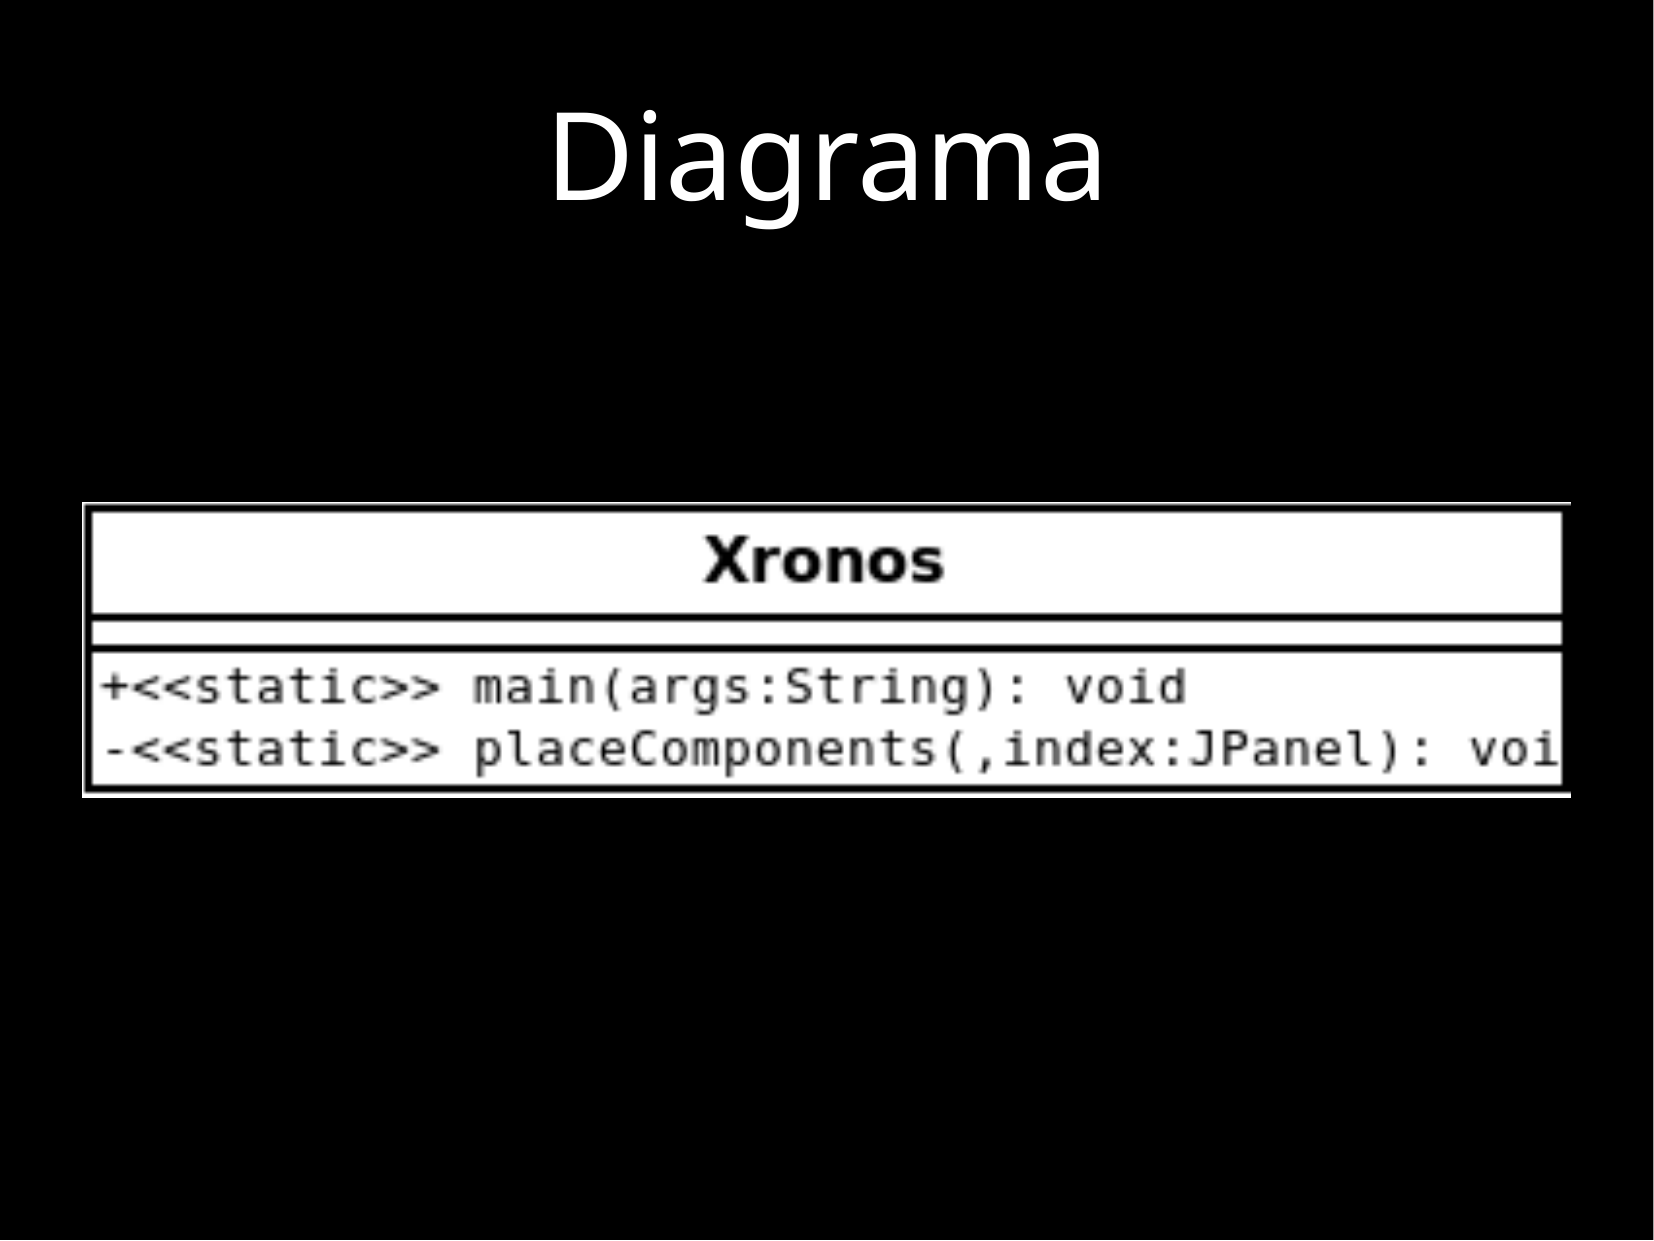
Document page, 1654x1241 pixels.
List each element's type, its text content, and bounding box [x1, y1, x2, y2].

title Diagrama [82, 49, 1571, 257]
picture [82, 502, 1571, 798]
